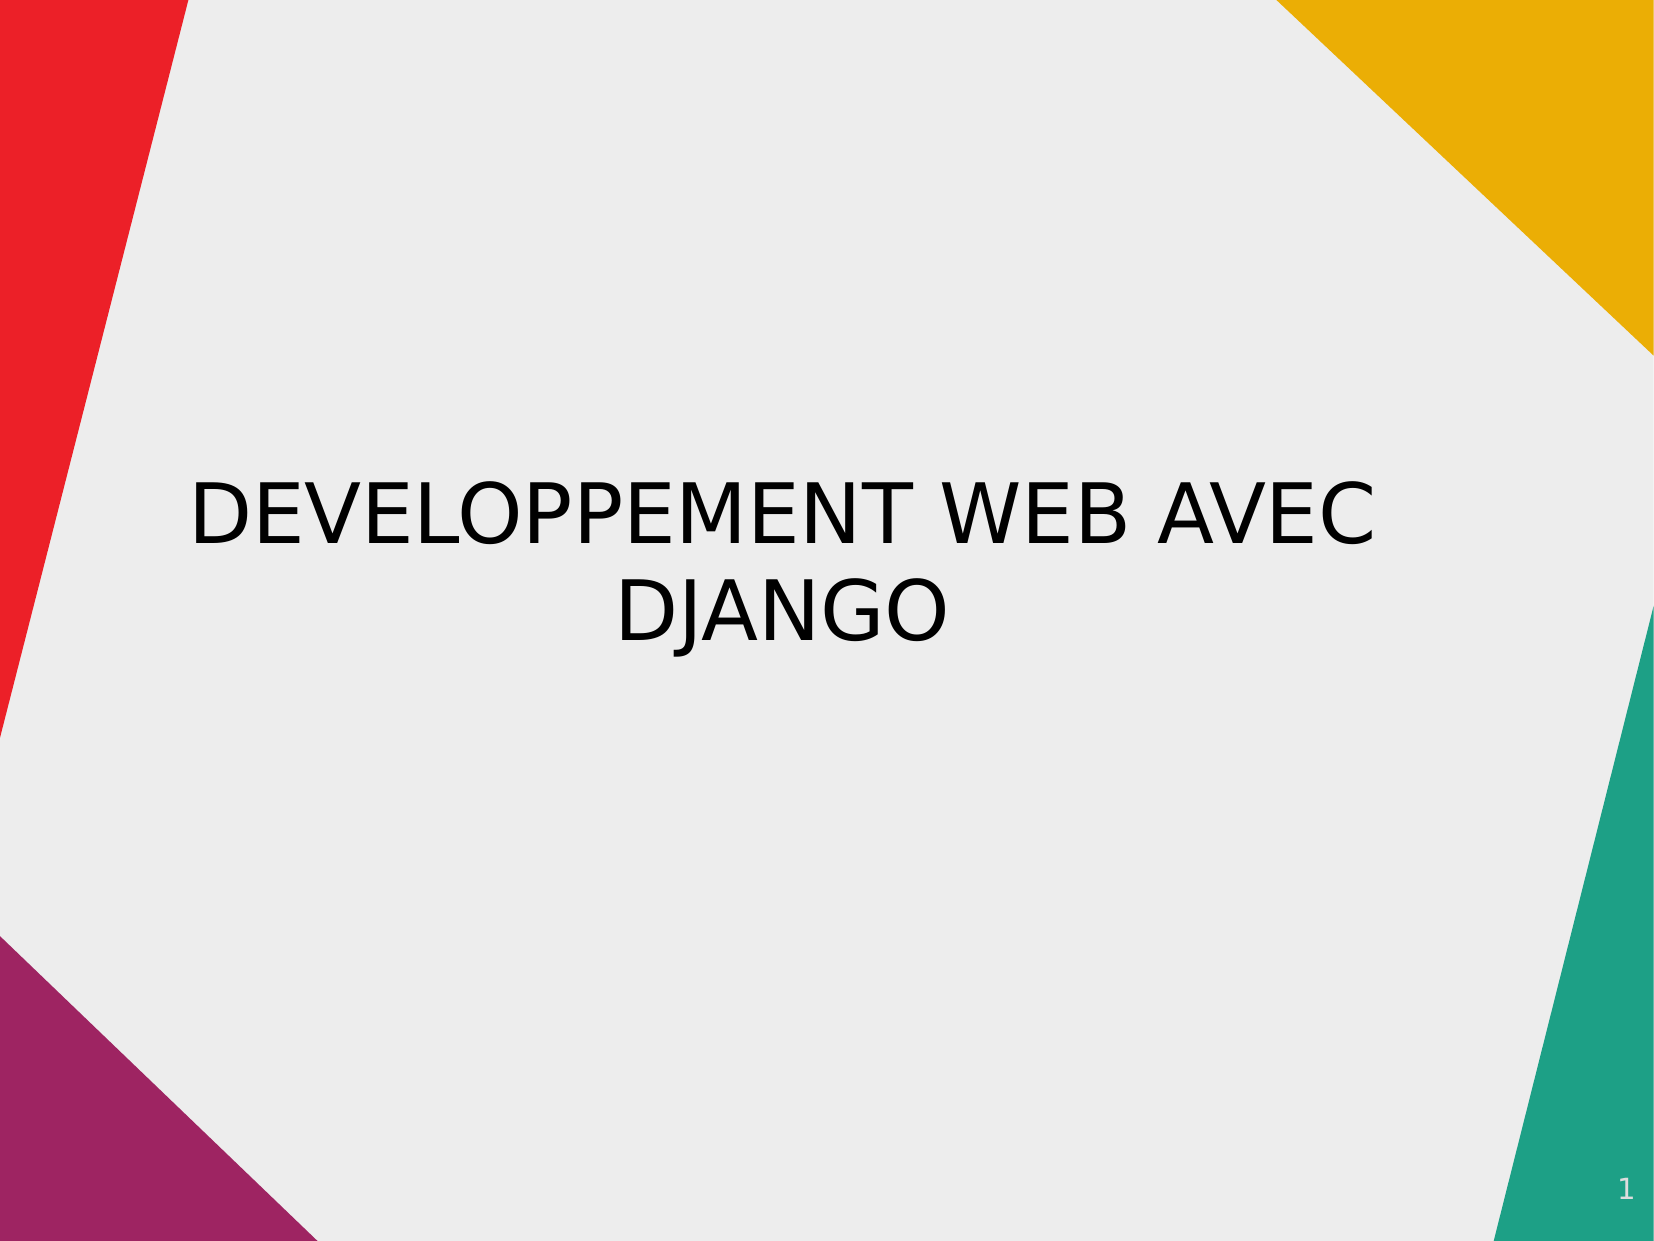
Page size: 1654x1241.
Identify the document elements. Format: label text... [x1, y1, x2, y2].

title DEVELOPPEMENT WEB AVEC DJANGO [70, 464, 1495, 662]
